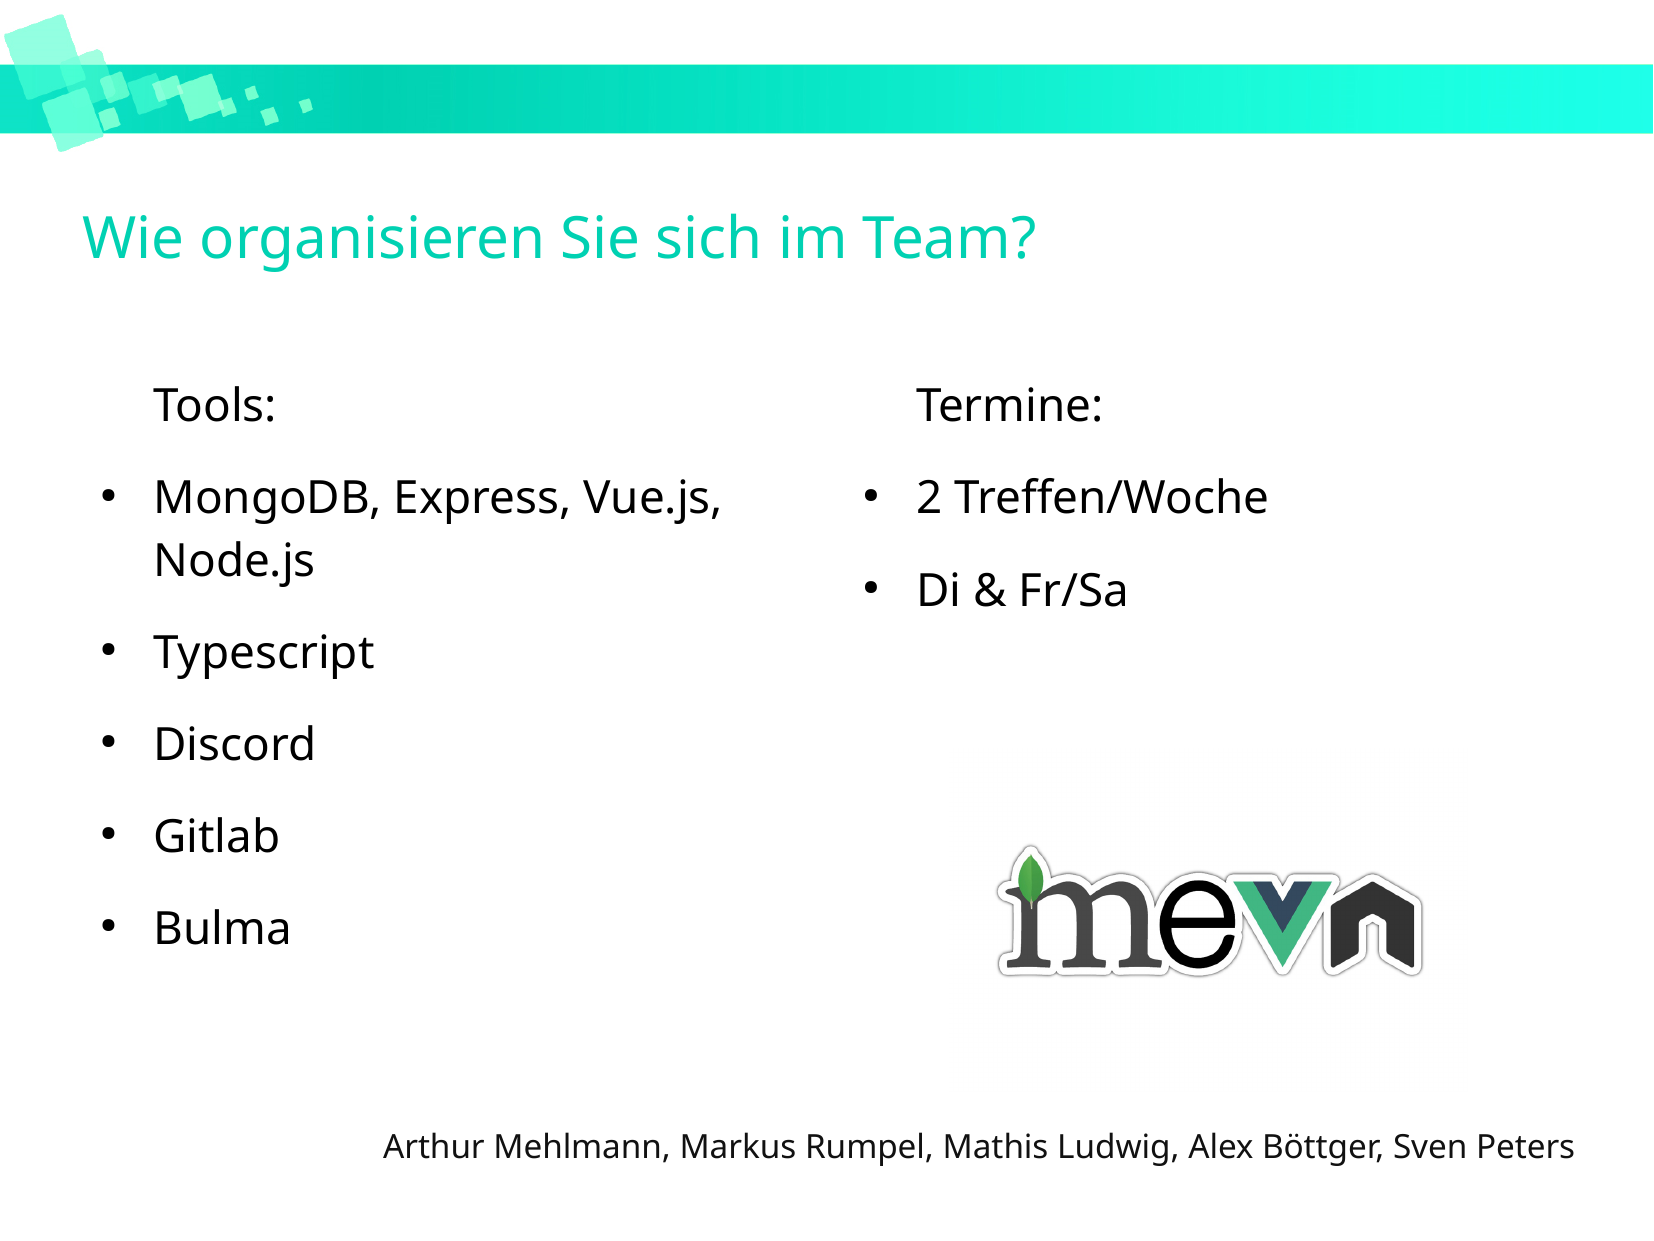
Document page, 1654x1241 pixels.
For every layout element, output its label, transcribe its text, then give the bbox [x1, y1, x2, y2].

list Termine: 2 Treffen/Woche Di & Fr/Sa [845, 372, 1572, 716]
list Tools: MongoDB, Express, Vue.js, Node.js Typescript Discord Gitlab Bulma [82, 372, 809, 1093]
title Wie organisieren Sie sich im Team? [82, 132, 1571, 340]
list Arthur Mehlmann, Markus Rumpel, Mathis Ludwig, Alex Böttger, Sven Peters [89, 1123, 1578, 1169]
picture [0, 0, 1653, 1238]
